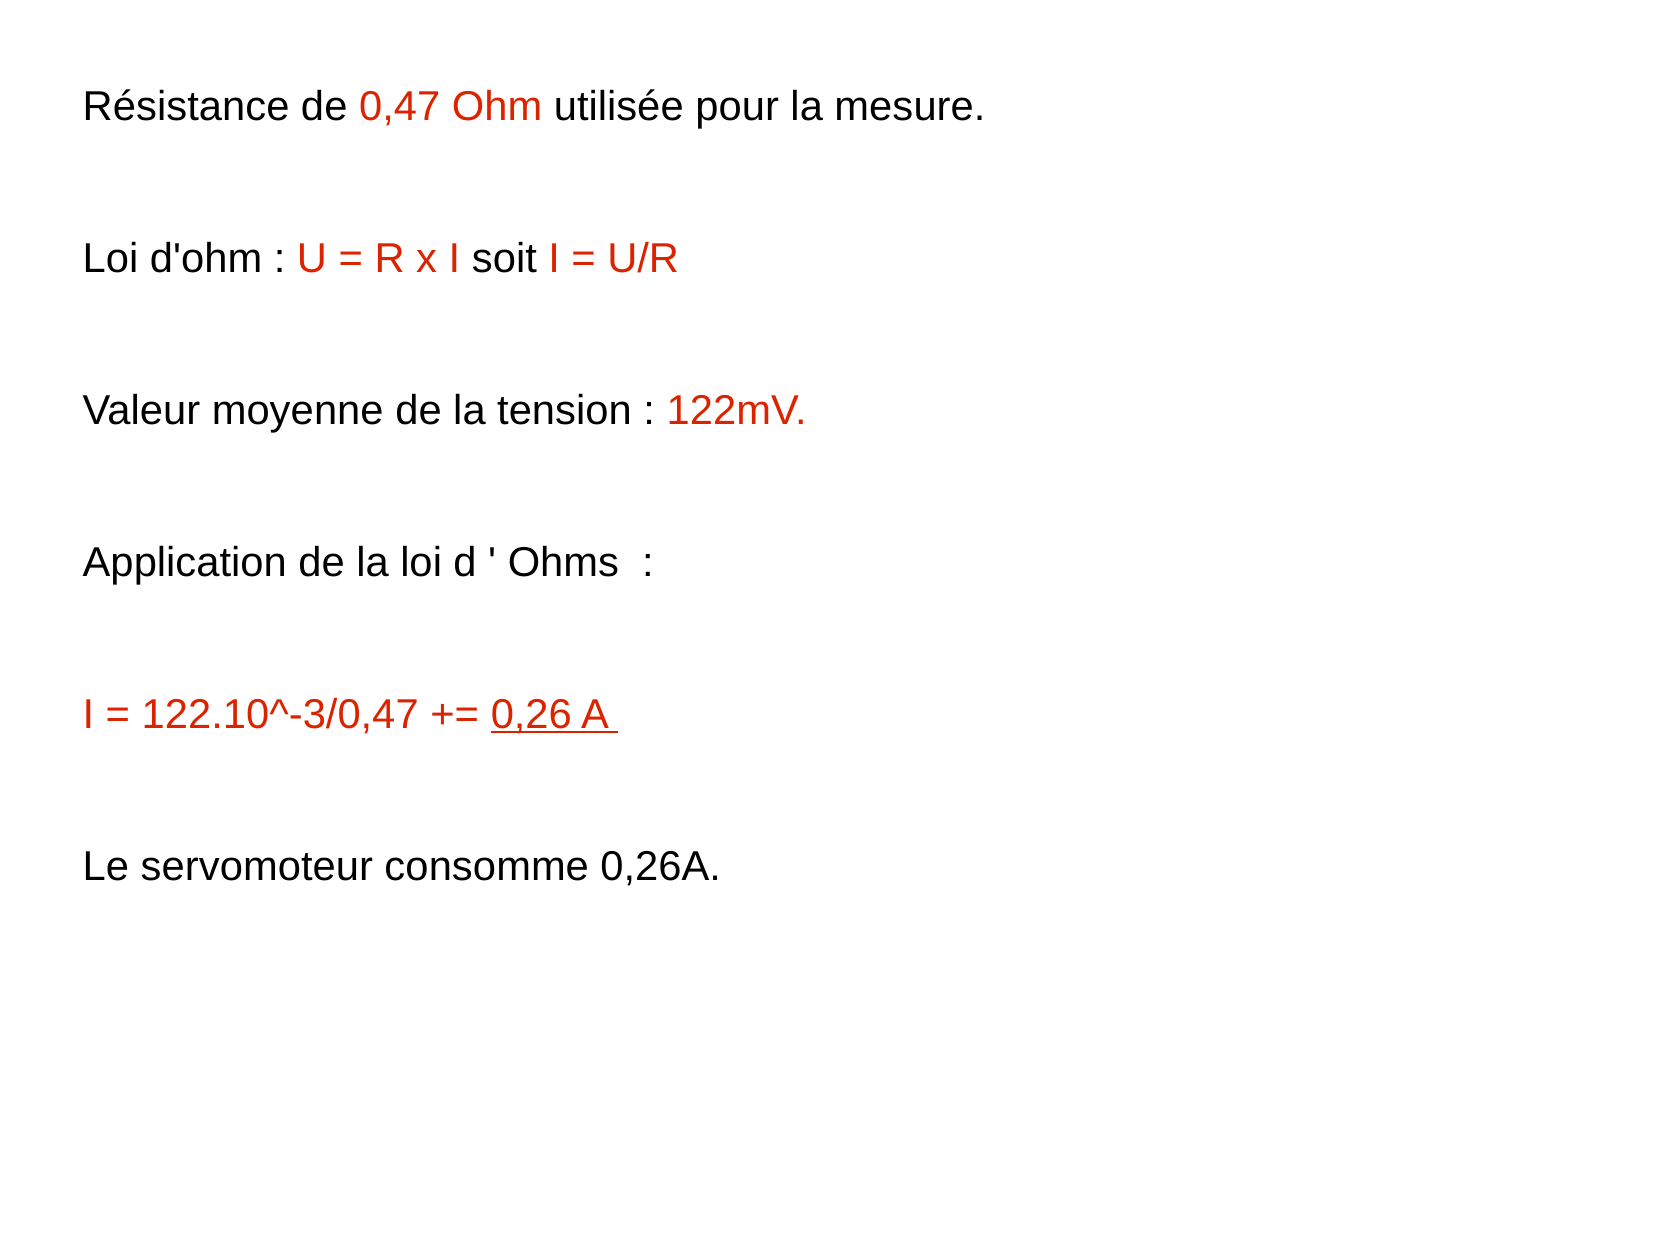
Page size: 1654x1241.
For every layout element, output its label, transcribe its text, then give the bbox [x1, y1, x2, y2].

list Résistance de 0,47 Ohm utilisée pour la mesure. Loi d'ohm : U = R x I soit I = U/R Valeur moyenne de la tension : 122mV. Application de la loi d ' Ohms : I = 122.10^-3/0,47 += 0,26 A Le servomoteur consomme 0,26A. [82, 82, 1571, 1109]
